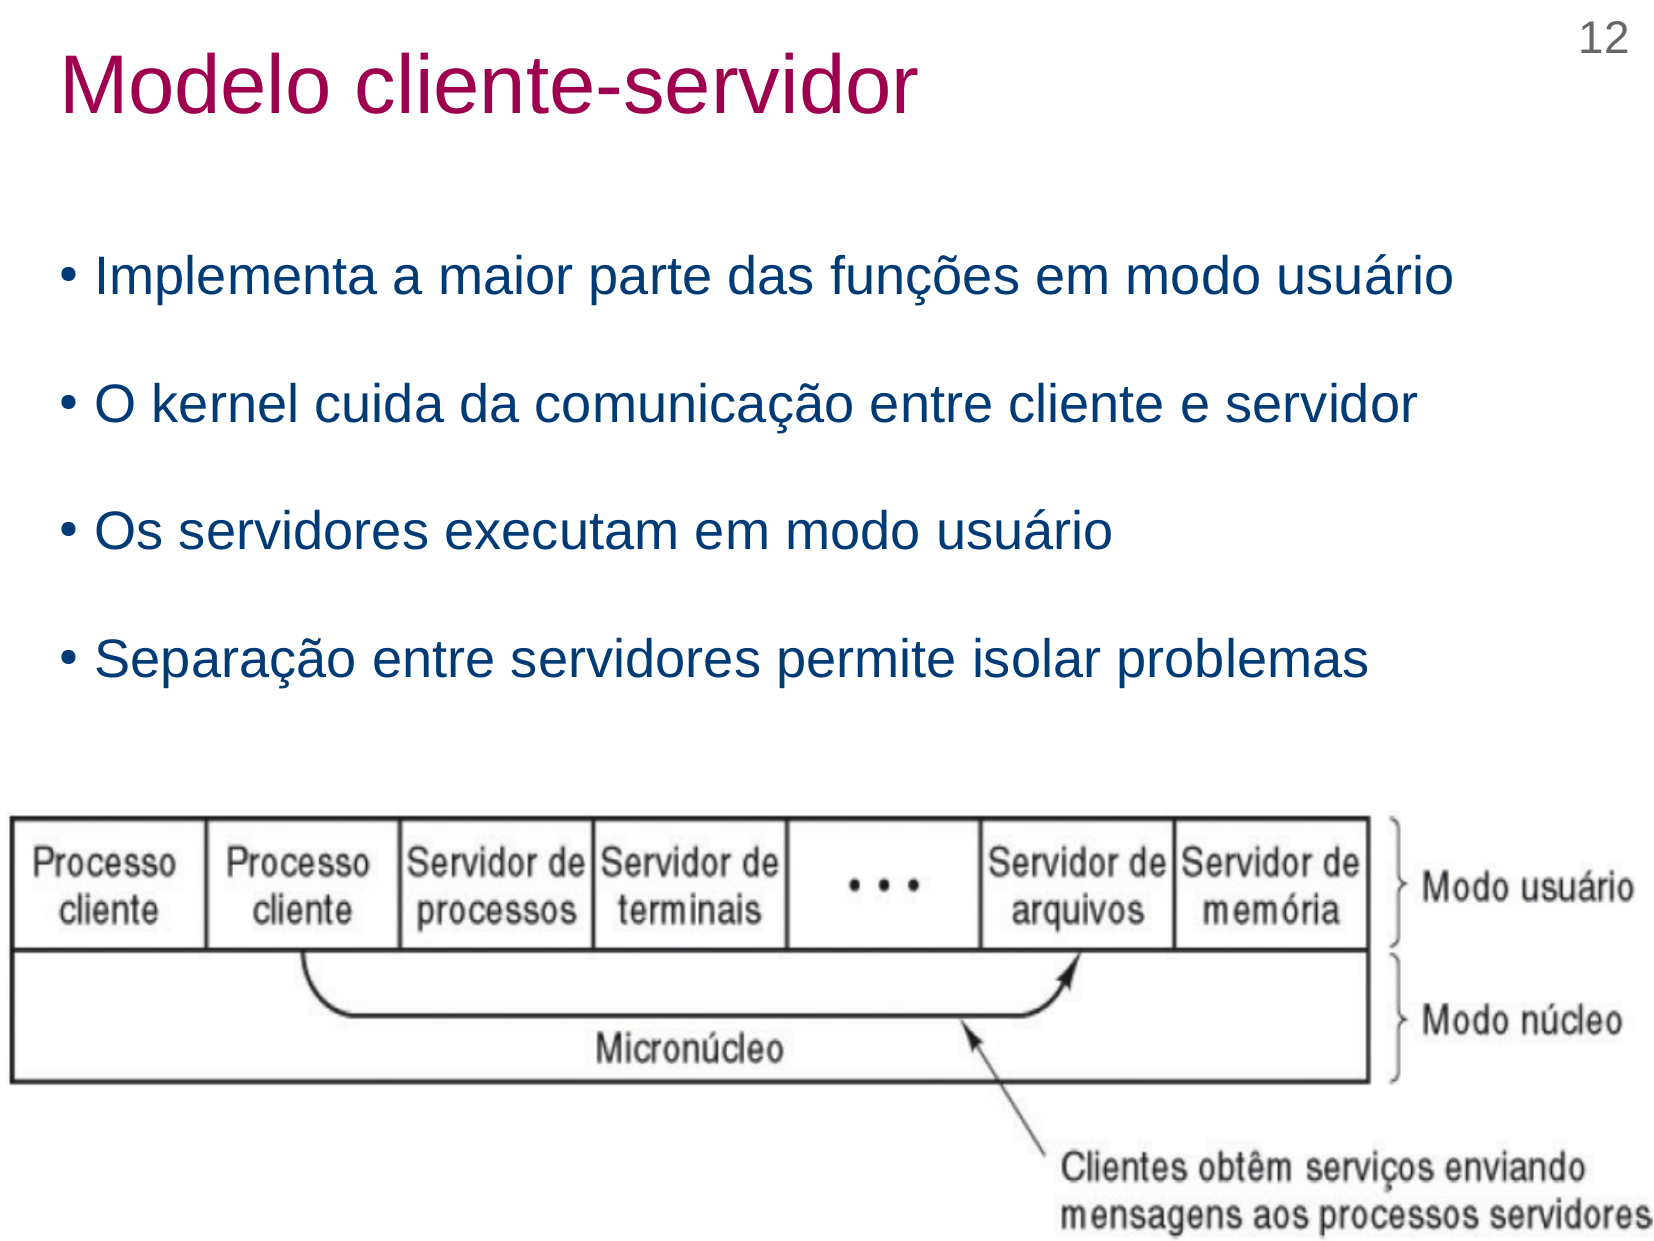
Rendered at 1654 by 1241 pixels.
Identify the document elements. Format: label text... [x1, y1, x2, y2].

picture [6, 811, 1654, 1241]
list Implementa a maior parte das funções em modo usuário O kernel cuida da comunicação entre cliente e servidor Os servidores executam em modo usuário Separação entre servidores permite isolar problemas [59, 236, 1595, 811]
title Modelo cliente-servidor [59, 29, 1595, 148]
